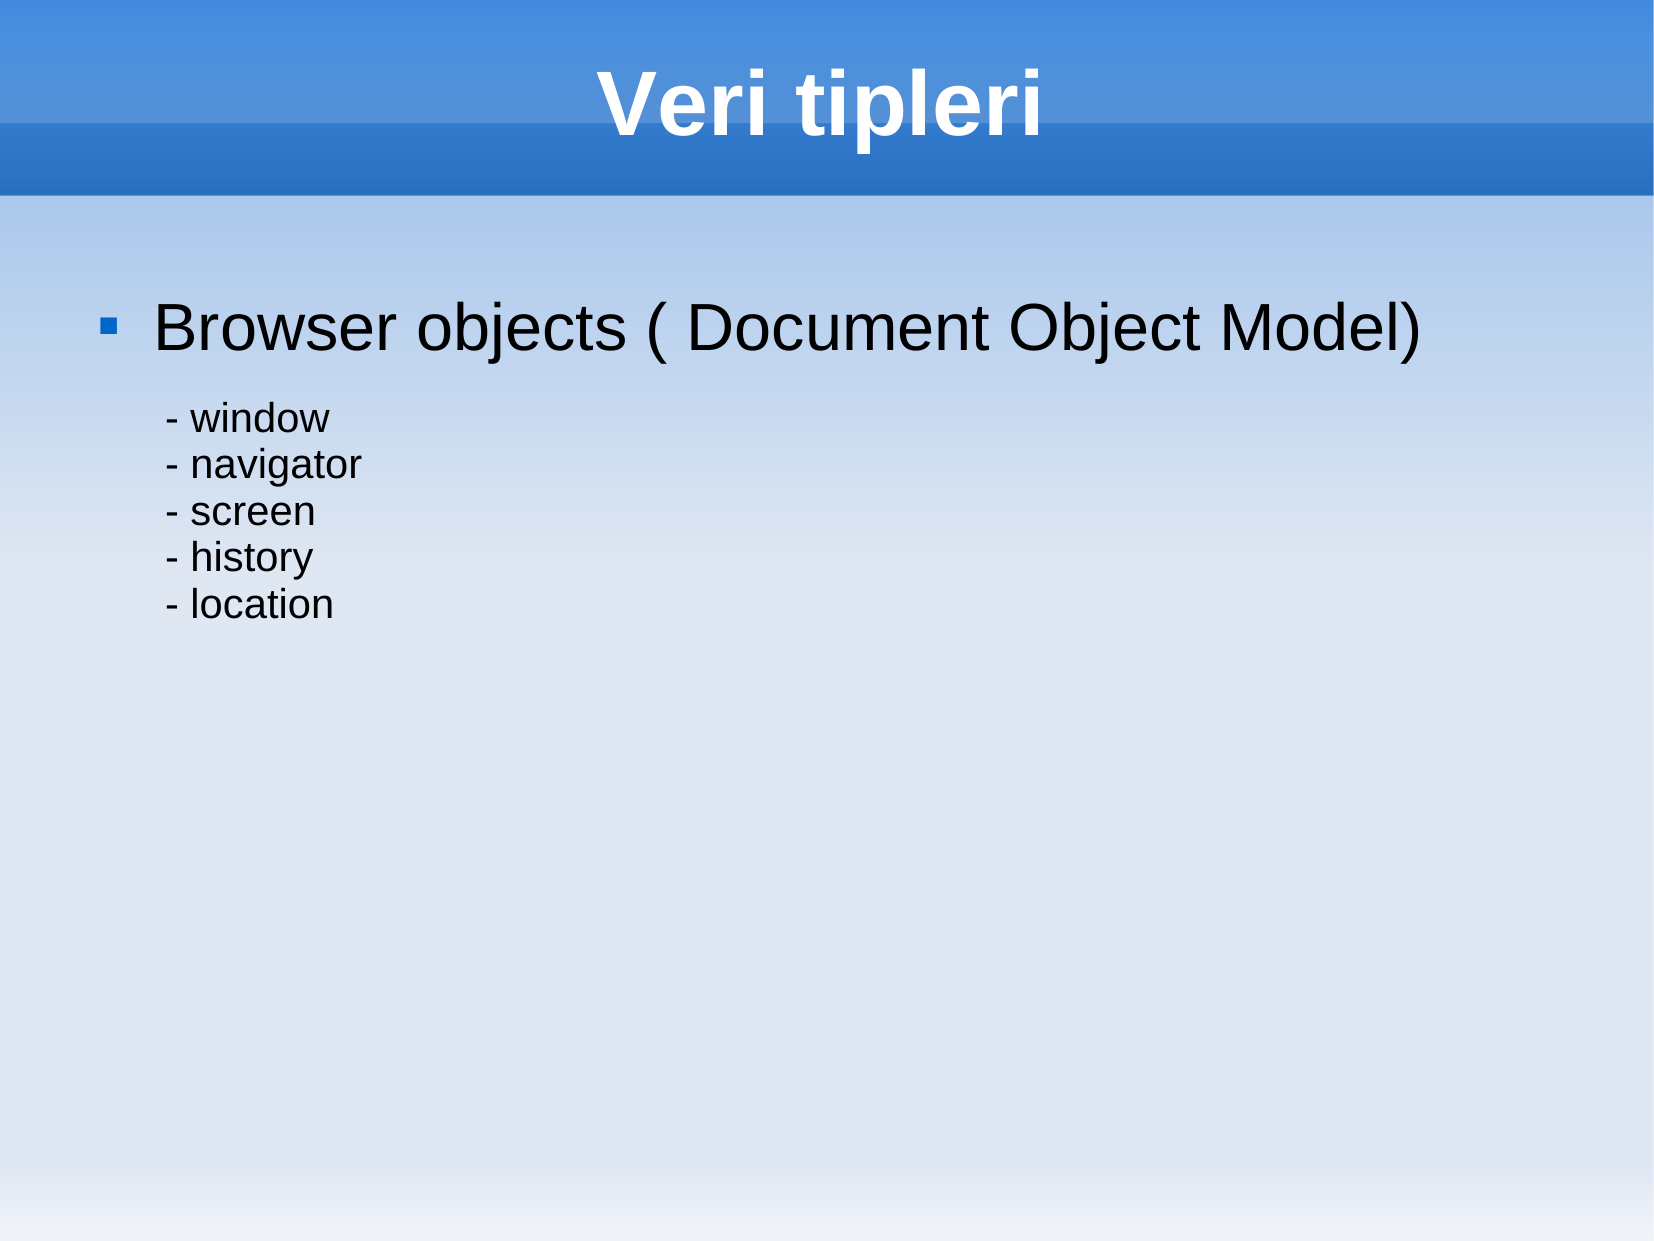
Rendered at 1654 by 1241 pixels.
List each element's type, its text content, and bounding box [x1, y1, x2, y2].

picture [0, 0, 1654, 1241]
title Veri tipleri [76, 7, 1565, 200]
list Browser objects ( Document Object Model) - window - navigator - screen - history - location [82, 290, 1571, 1094]
